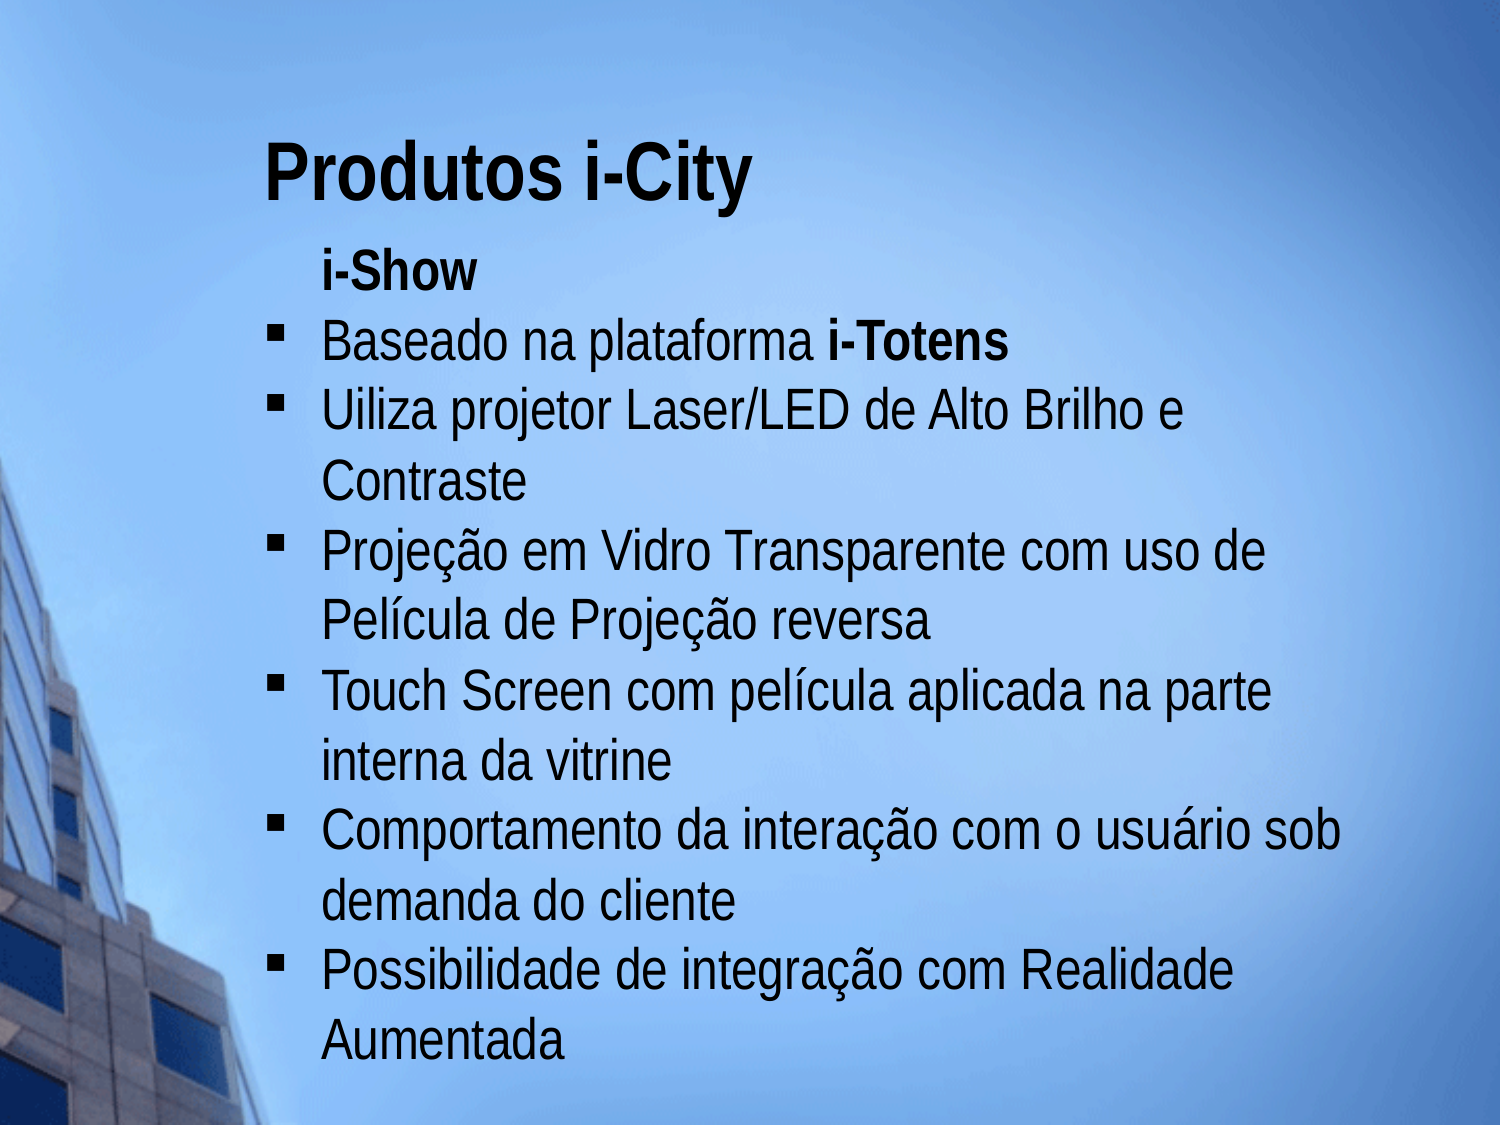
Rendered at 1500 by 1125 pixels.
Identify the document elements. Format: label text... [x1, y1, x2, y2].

picture [0, 0, 1500, 1125]
text_box Produtos i-City [249, 112, 1413, 224]
text_box i-Show Baseado na plataforma i-Totens Uiliza projetor Laser/LED de Alto Brilho e Contraste Projeção em Vidro Transparente com uso de Película de Projeção reversa Touch Screen com película aplicada na parte interna da vitrine Comportamento da interação com o usuário sob demanda do cliente Possibilidade de integração com Realidade Aumentada [249, 224, 1413, 1094]
